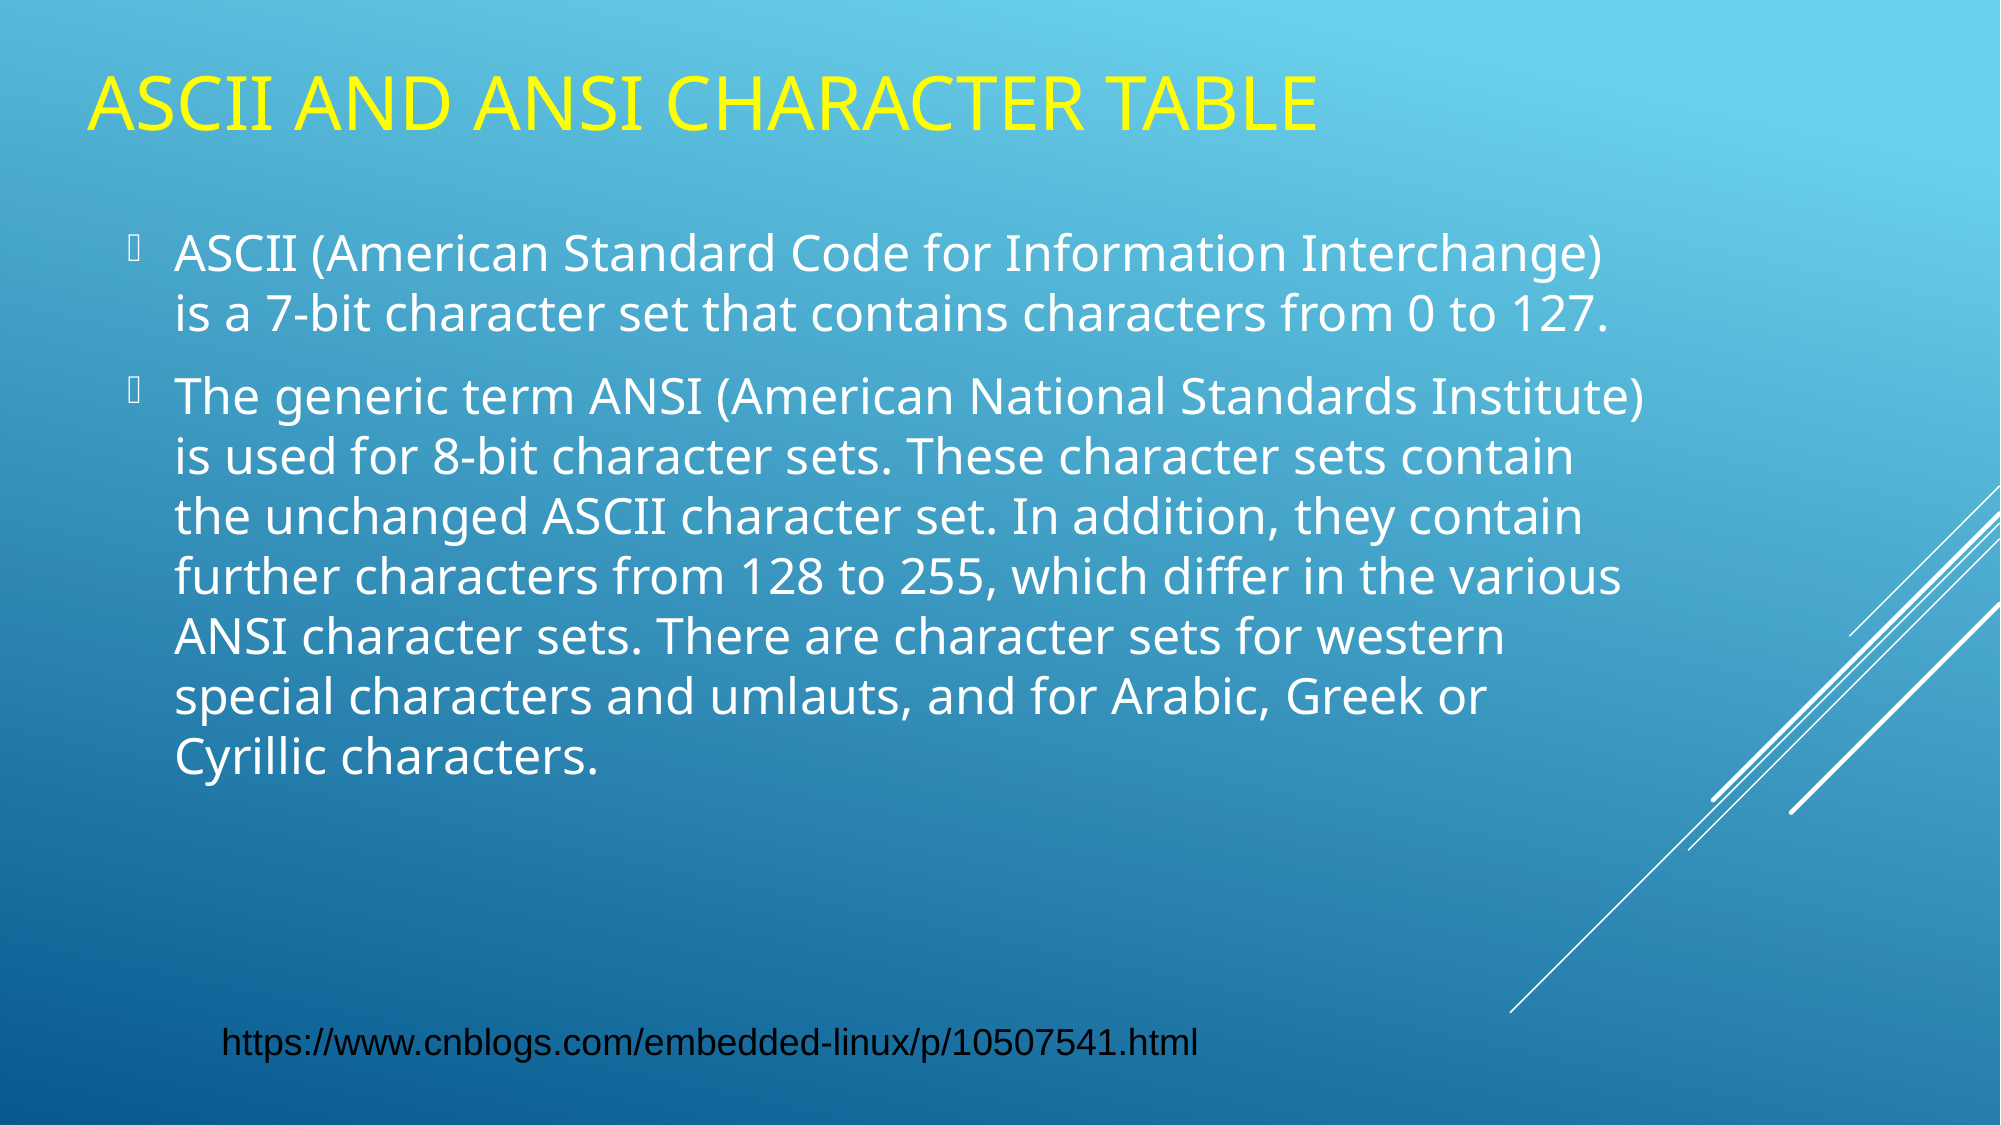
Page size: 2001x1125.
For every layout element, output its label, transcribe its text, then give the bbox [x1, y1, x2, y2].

text_box https://www.cnblogs.com/embedded-linux/p/10507541.html [206, 1014, 1216, 1072]
list ASCII (American Standard Code for Information Interchange) is a 7-bit character set that contains characters from 0 to 127. The generic term ANSI (American National Standards Institute) is used for 8-bit character sets. These character sets contain the unchanged ASCII character set. In addition, they contain further characters from 128 to 255, which differ in the various ANSI character sets. There are character sets for western special characters and umlauts, and for Arabic, Greek or Cyrillic characters. [112, 214, 1664, 975]
title ASCII and ANSI Character Table [72, 16, 1853, 185]
